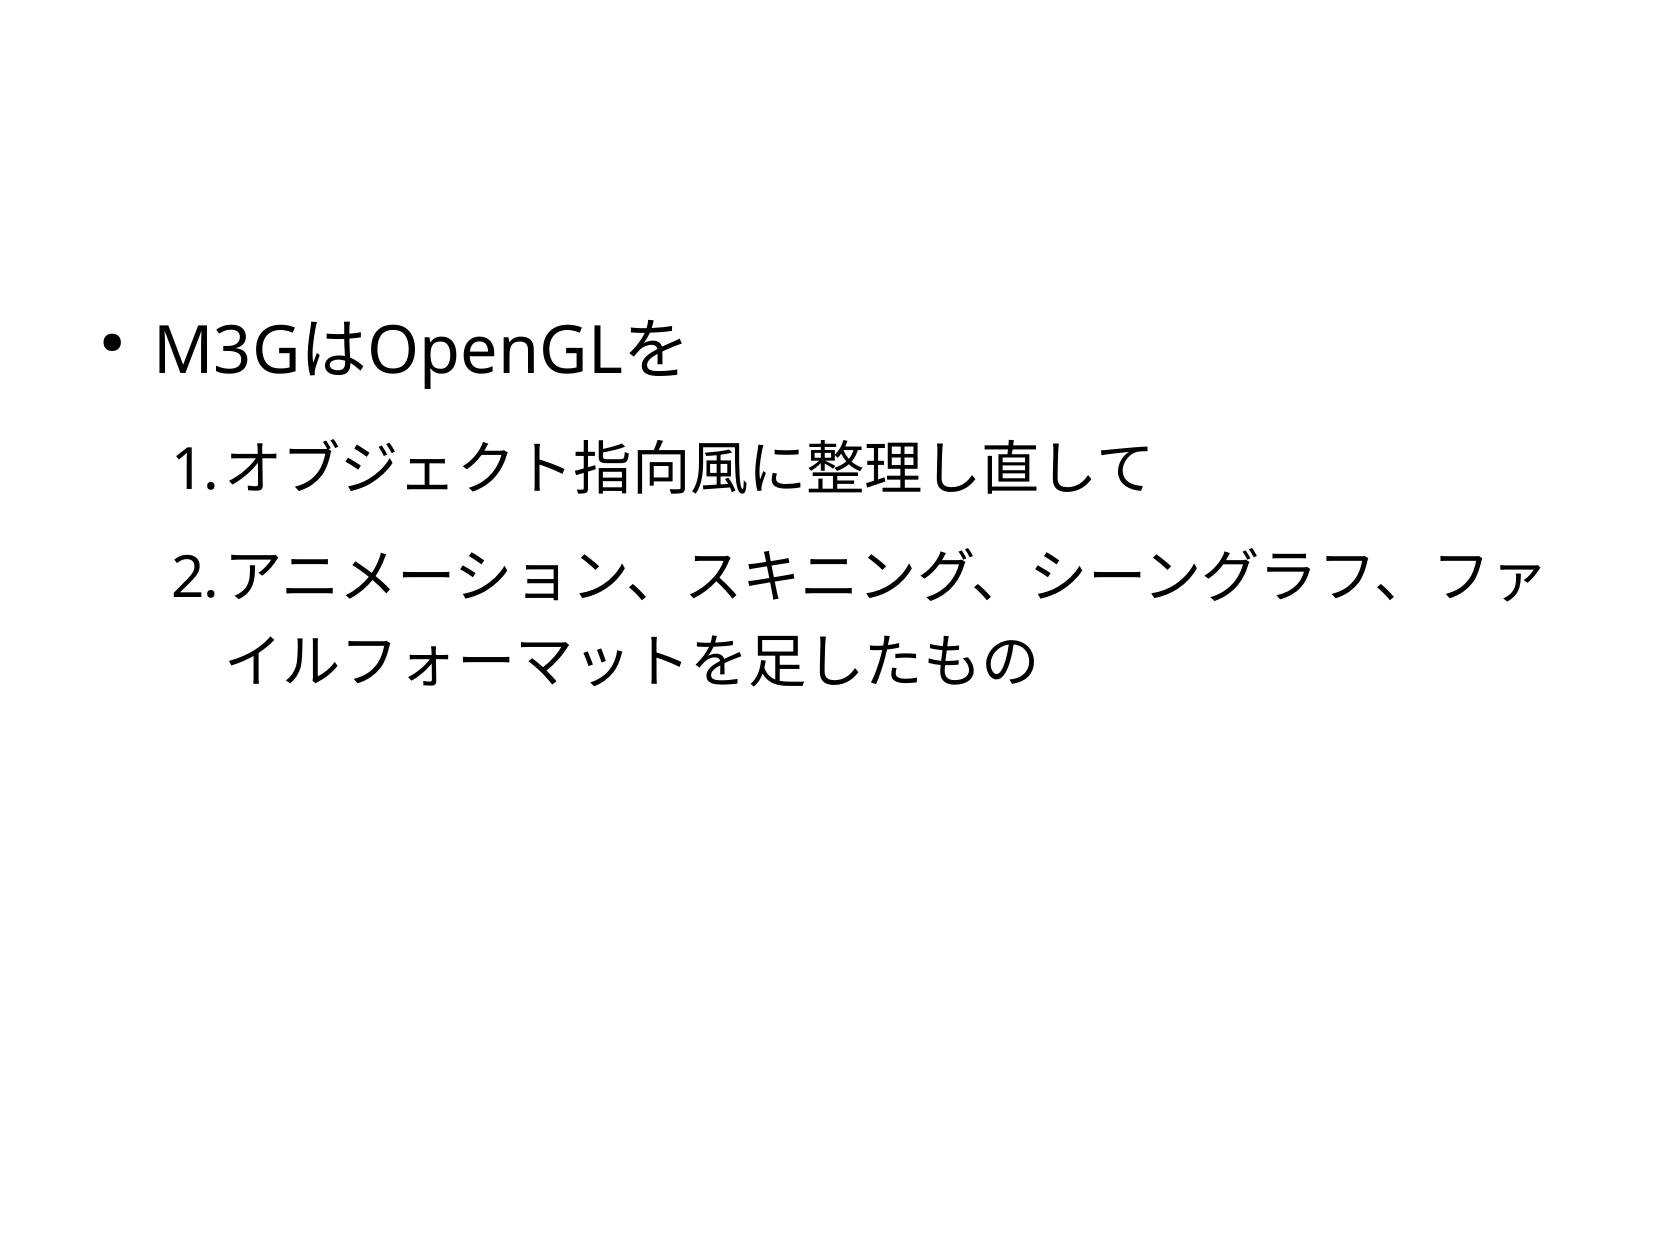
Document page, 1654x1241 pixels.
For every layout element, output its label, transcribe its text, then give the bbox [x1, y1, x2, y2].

list M3GはOpenGLを オブジェクト指向風に整理し直して アニメーション、スキニング、シーングラフ、ファイルフォーマットを足したもの [82, 296, 1571, 1115]
